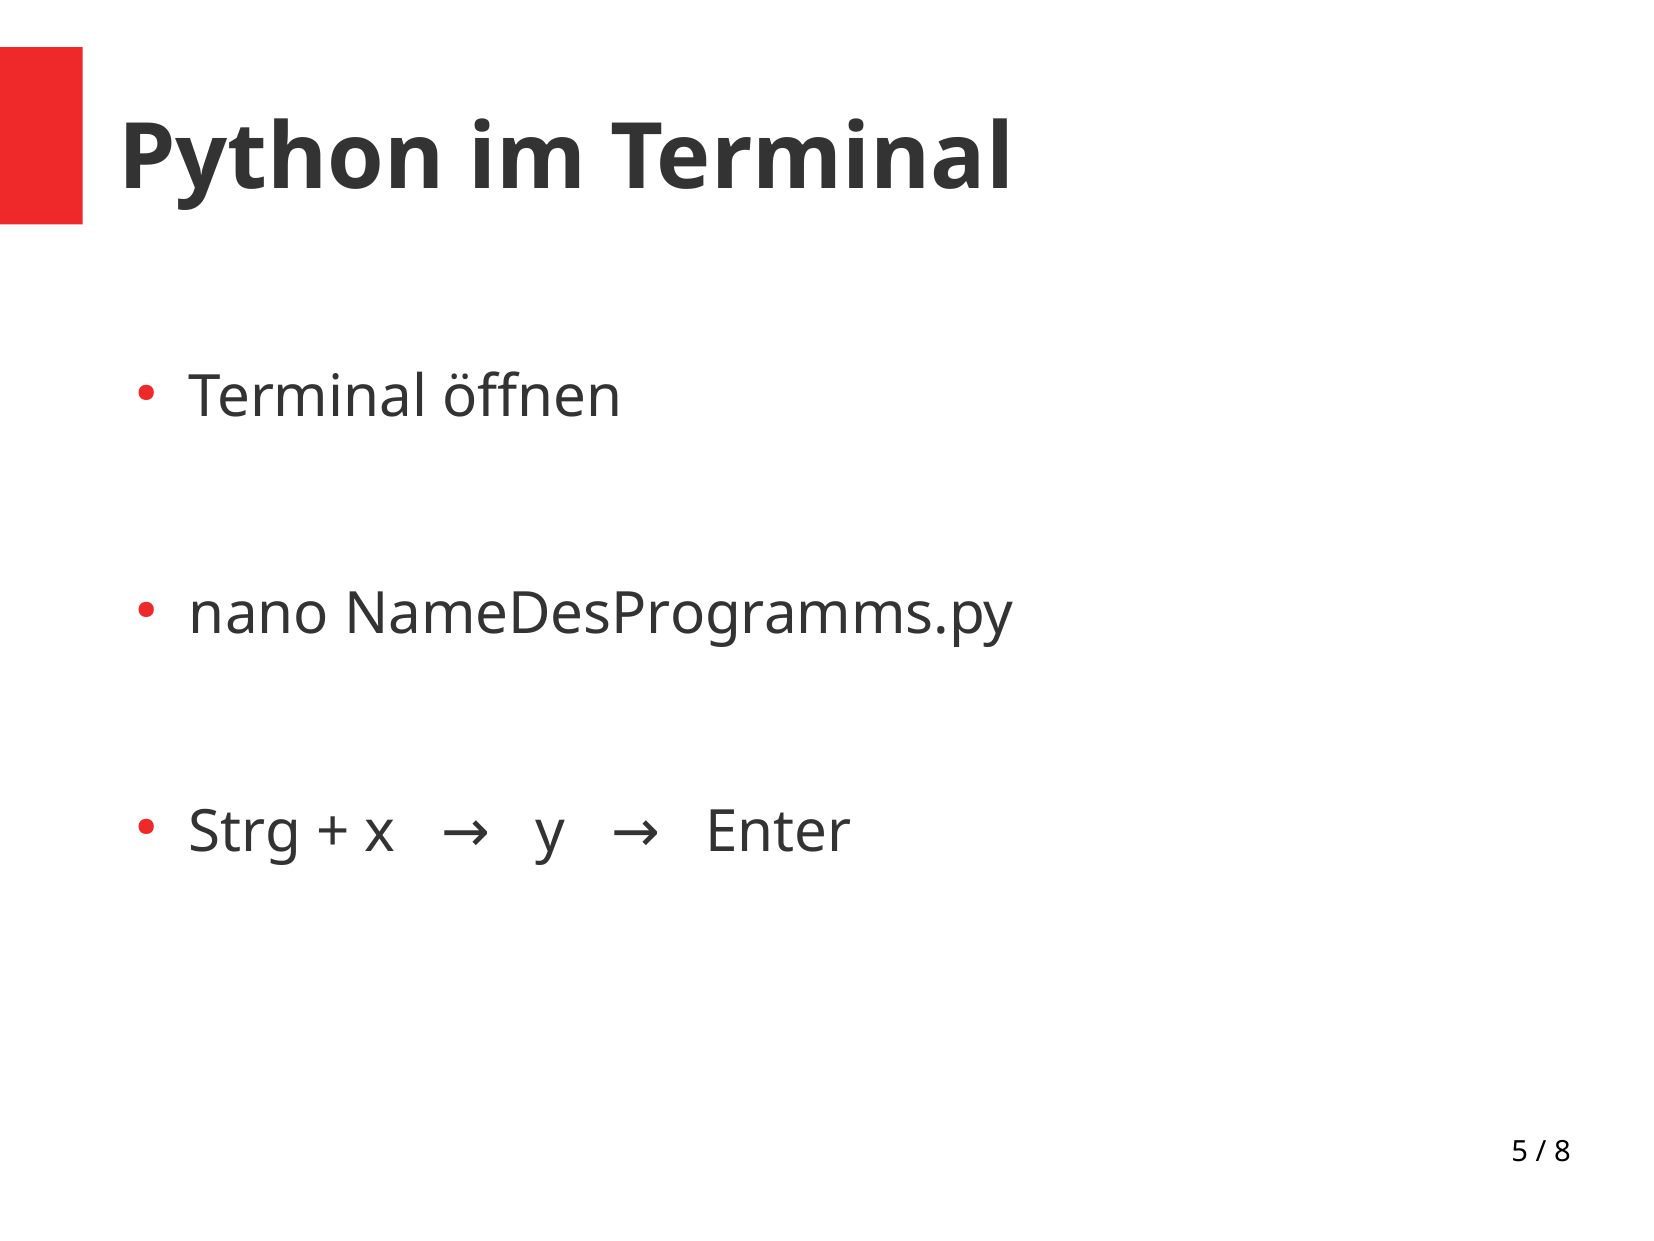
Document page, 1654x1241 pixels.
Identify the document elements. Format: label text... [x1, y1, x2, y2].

list Terminal öffnen nano NameDesProgramms.py Strg + x → y → Enter [118, 354, 1536, 1074]
title Python im Terminal [118, 49, 1571, 257]
